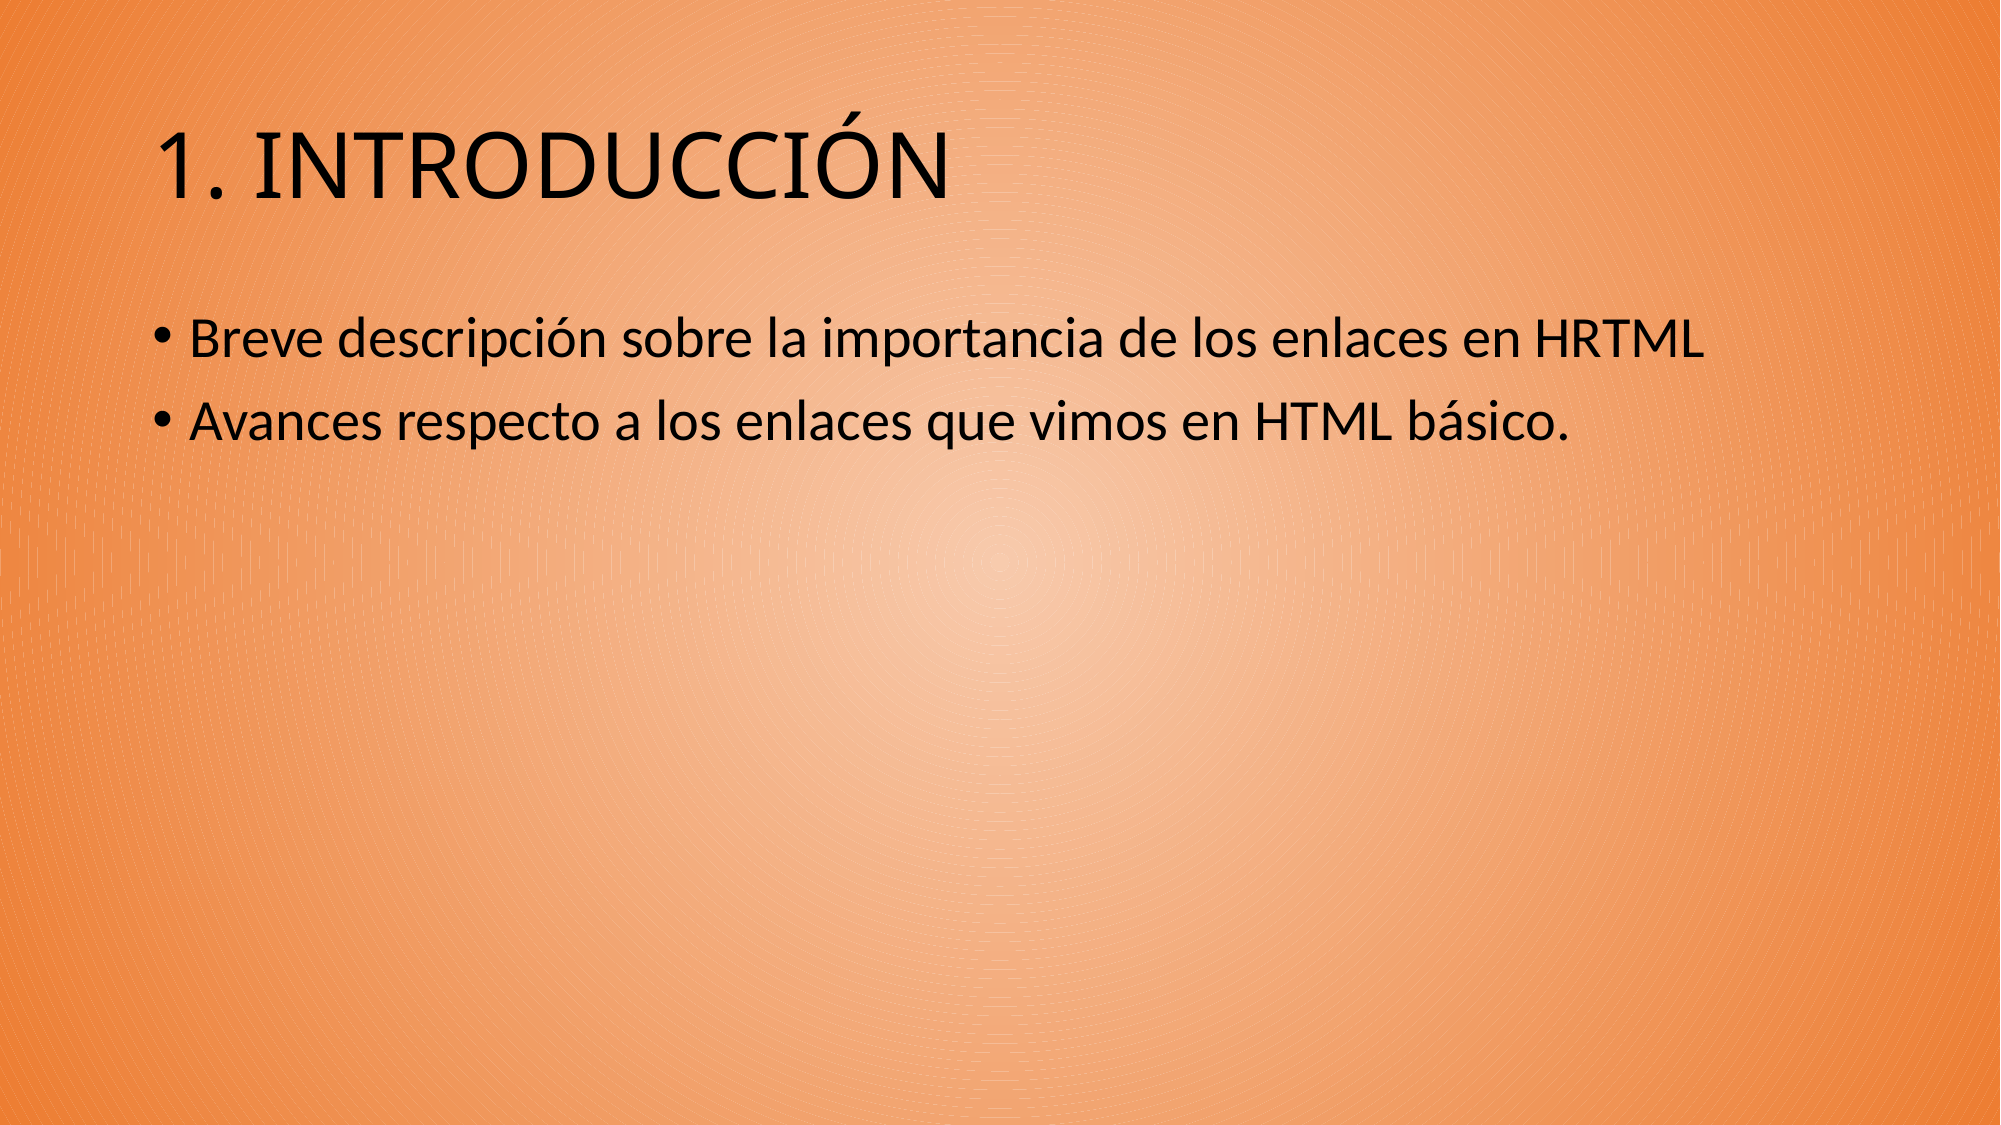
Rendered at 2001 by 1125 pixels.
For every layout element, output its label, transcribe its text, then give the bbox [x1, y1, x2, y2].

list Breve descripción sobre la importancia de los enlaces en HRTML Avances respecto a los enlaces que vimos en HTML básico. [137, 299, 1863, 1014]
title 1. INTRODUCCIÓN [137, 59, 1863, 278]
